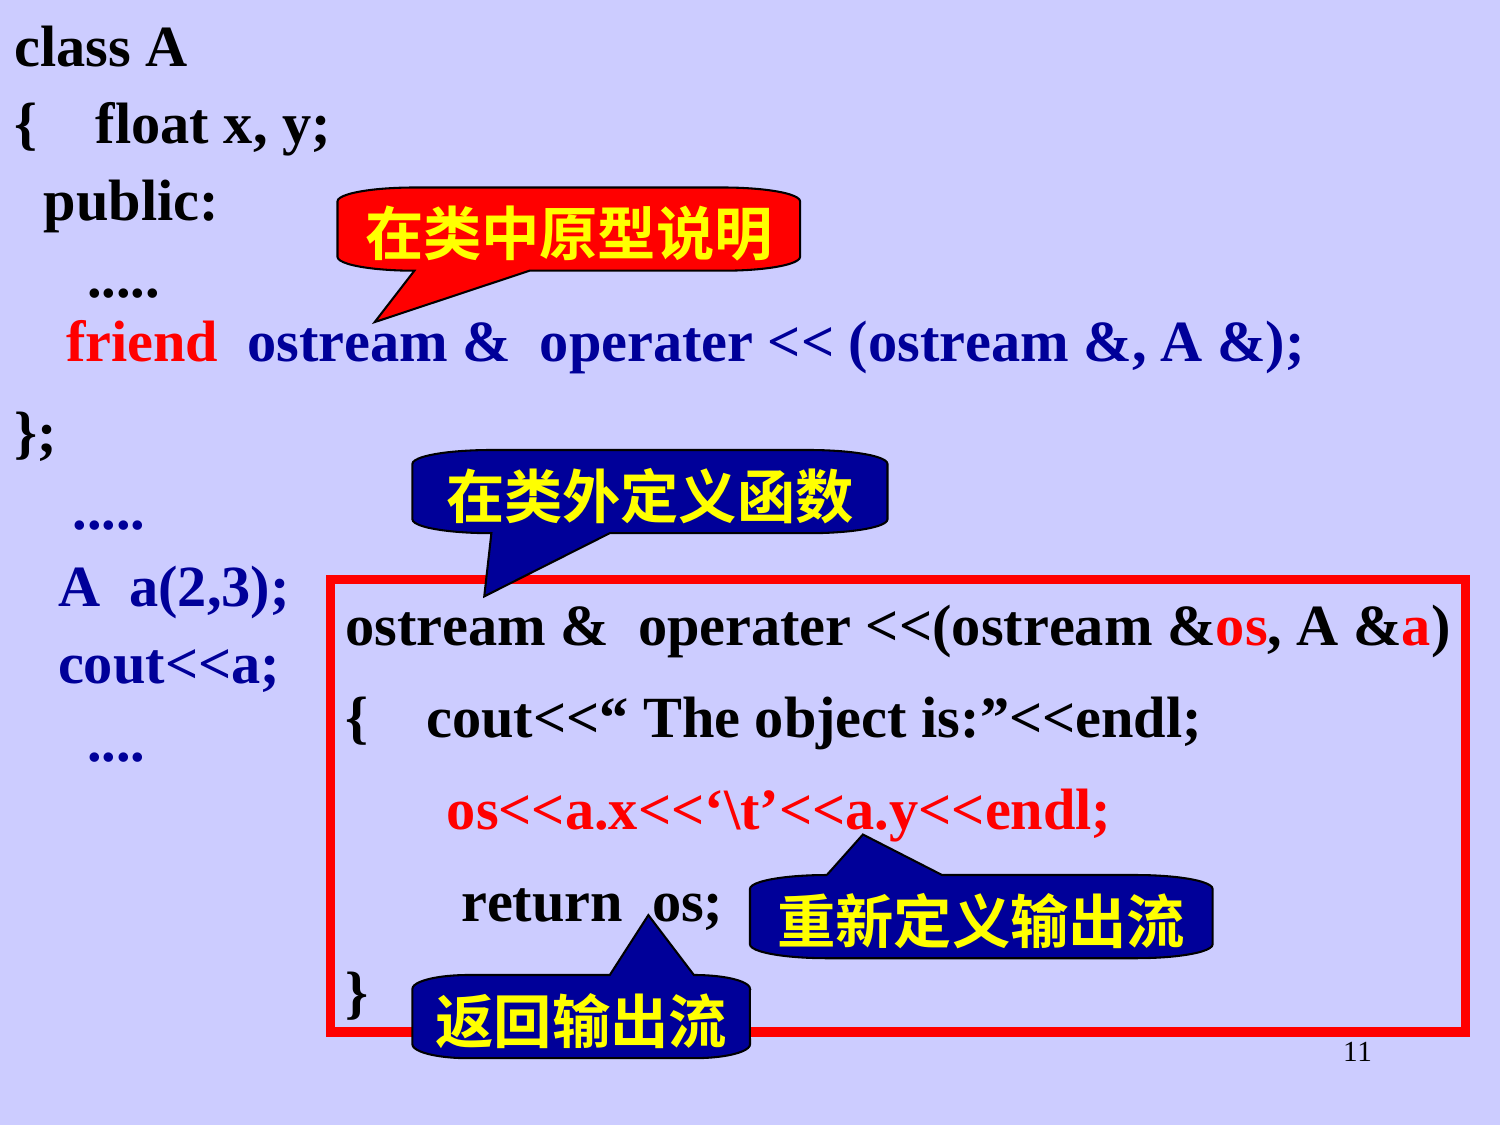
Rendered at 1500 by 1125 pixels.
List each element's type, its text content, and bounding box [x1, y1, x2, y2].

text_box 在类外定义函数 [412, 450, 888, 597]
text_box 重新定义输出流 [750, 834, 1213, 959]
text_box 返回输出流 [412, 915, 751, 1059]
text_box friend ostream & operater << (ostream &, A &); [51, 274, 1321, 382]
text_box 在类中原型说明 [337, 187, 801, 323]
text_box <编号> [1074, 1033, 1388, 1101]
text_box class A { float x, y; public: ..... }; ..... A a(2,3); cout<<a; .... [0, 0, 463, 781]
text_box ostream & operater <<(ostream &os, A &a) { cout<<“ The object is:”<<endl; os<<a.x<<‘\t’<<a.y<<endl; return os; } [330, 579, 1466, 1033]
